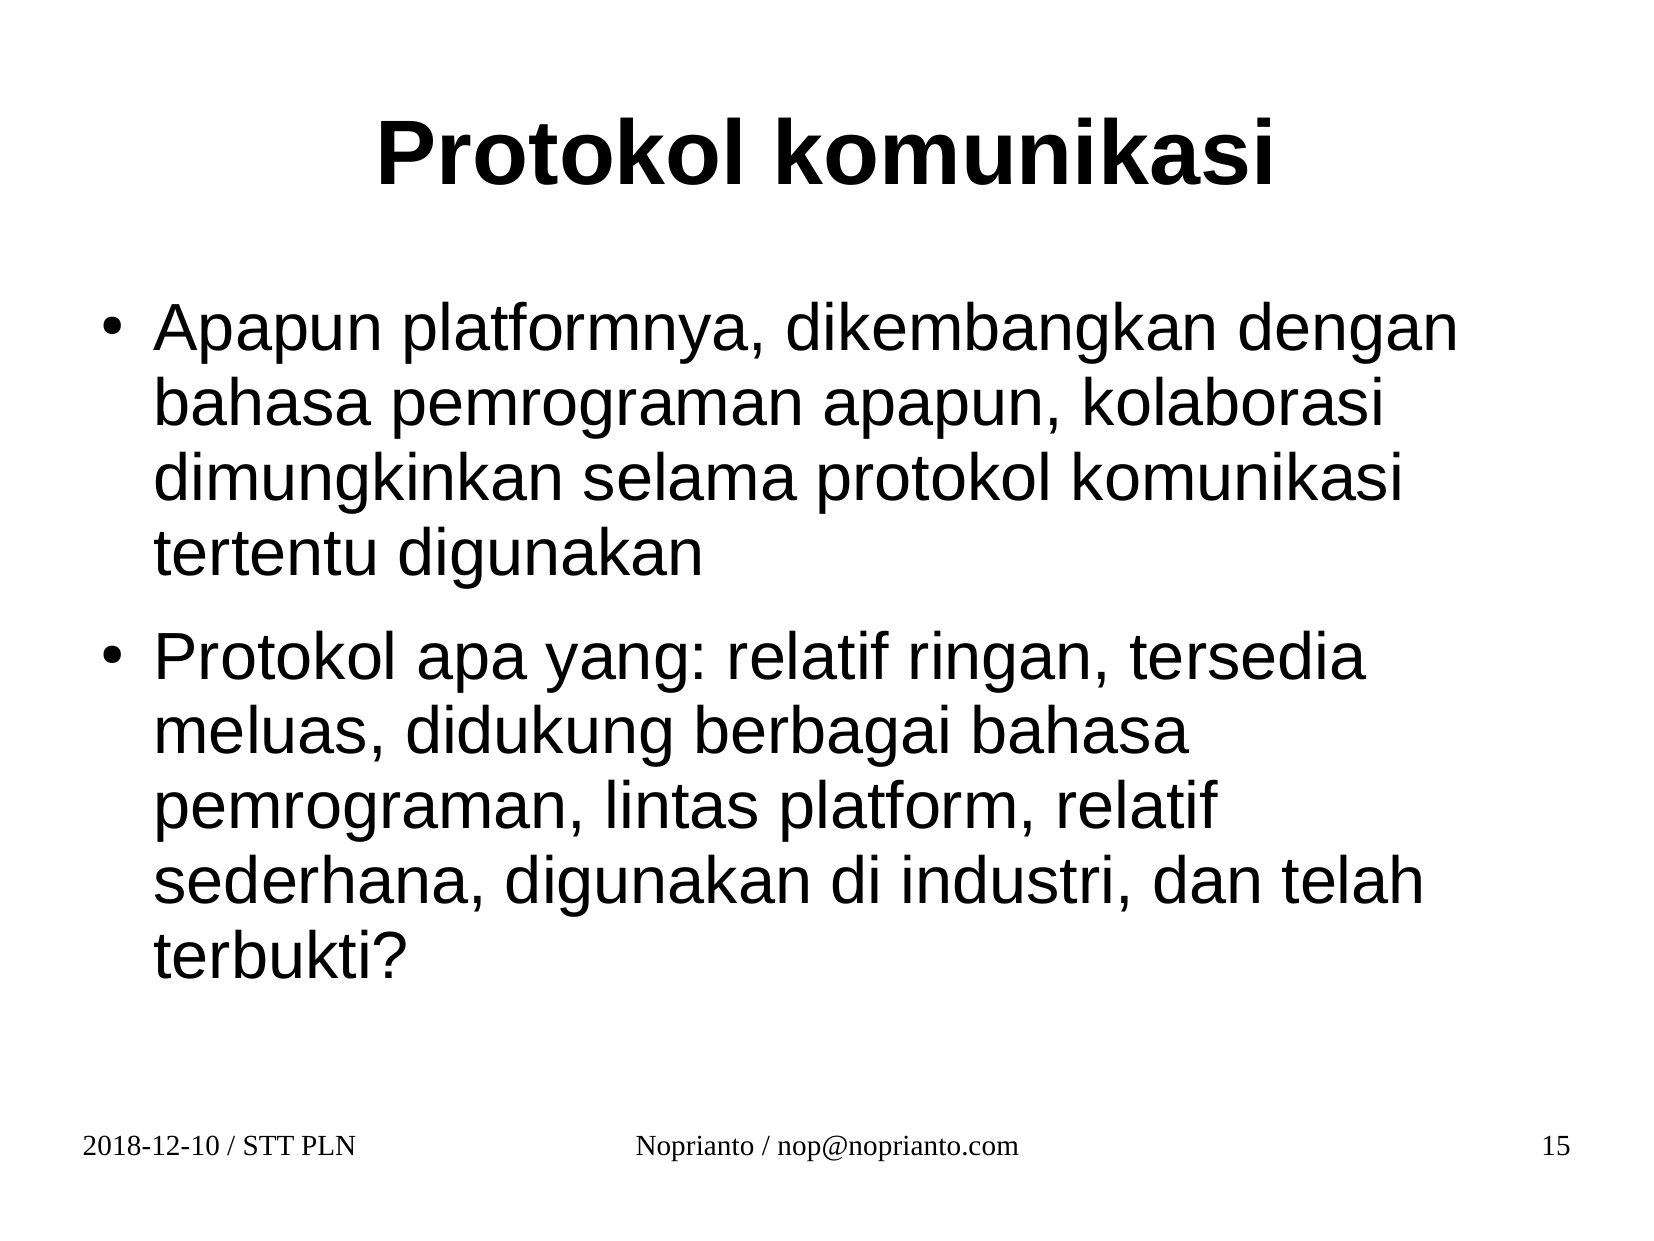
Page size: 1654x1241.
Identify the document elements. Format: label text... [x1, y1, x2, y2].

title Protokol komunikasi [82, 49, 1571, 257]
list Apapun platformnya, dikembangkan dengan bahasa pemrograman apapun, kolaborasi dimungkinkan selama protokol komunikasi tertentu digunakan Protokol apa yang: relatif ringan, tersedia meluas, didukung berbagai bahasa pemrograman, lintas platform, relatif sederhana, digunakan di industri, dan telah terbukti? [82, 290, 1571, 1010]
